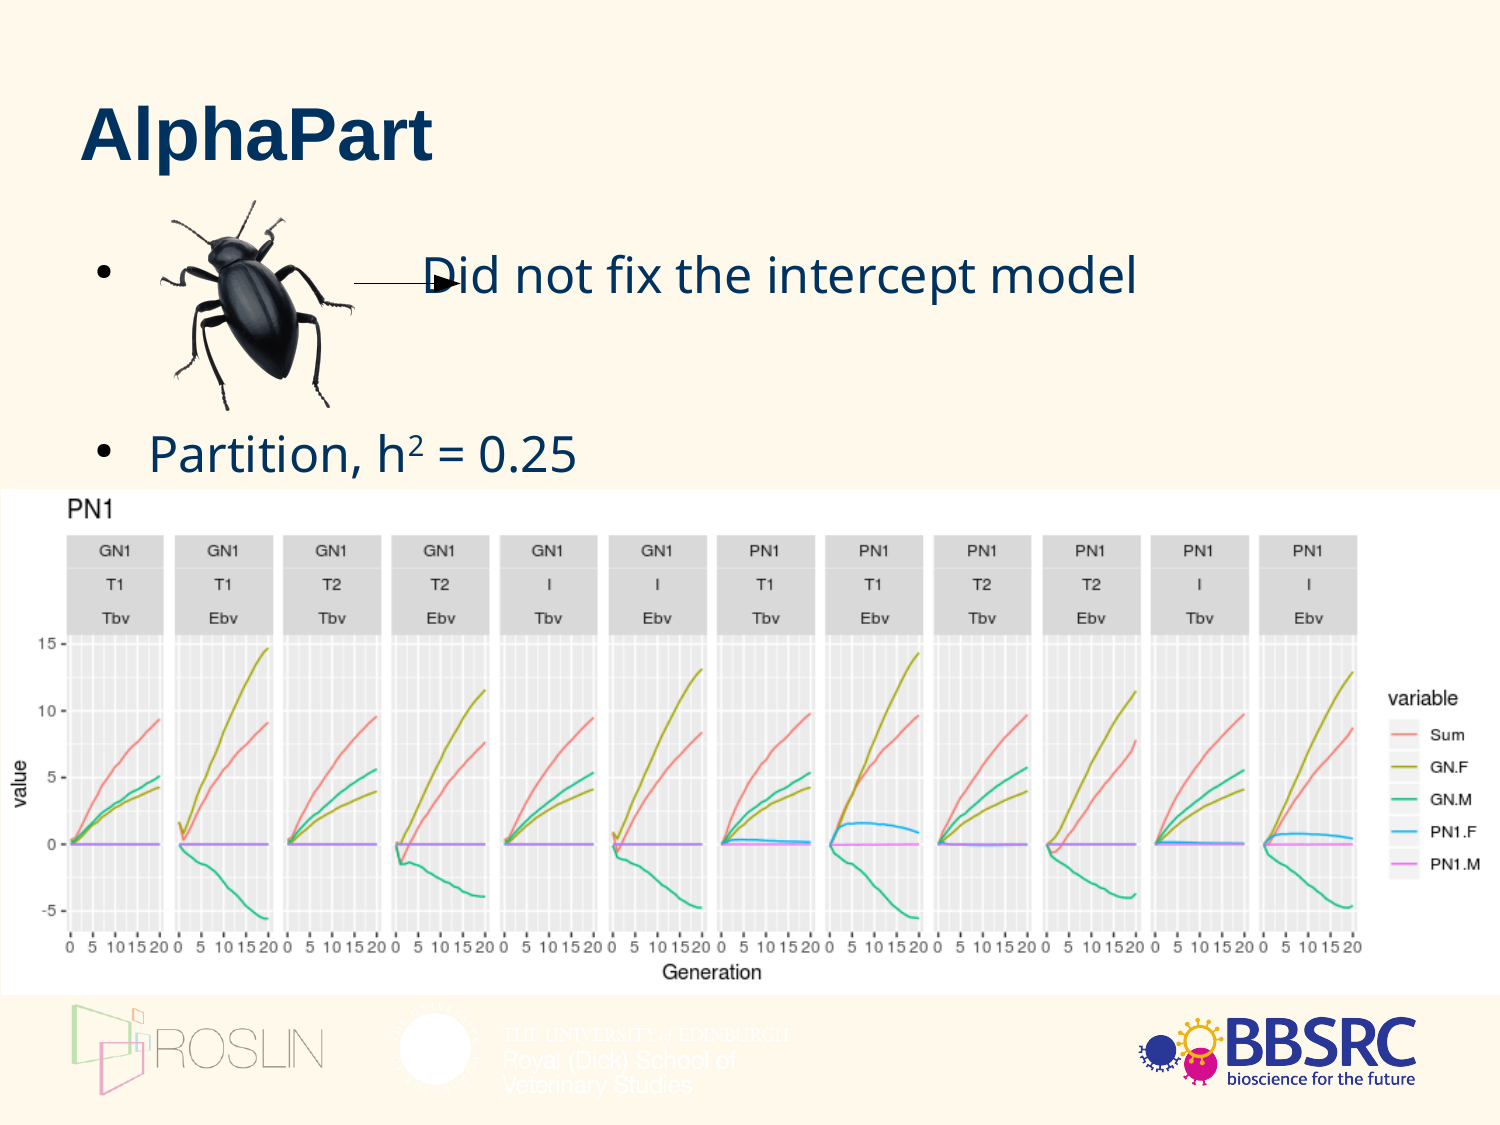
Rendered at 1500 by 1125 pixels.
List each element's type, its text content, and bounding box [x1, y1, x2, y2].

picture [1137, 1014, 1416, 1092]
title AlphaPart [64, 78, 1425, 185]
picture [1, 489, 1500, 1118]
picture [160, 200, 355, 411]
list Did not fix the intercept model Partition, h2 = 0.25 [62, 236, 1425, 489]
